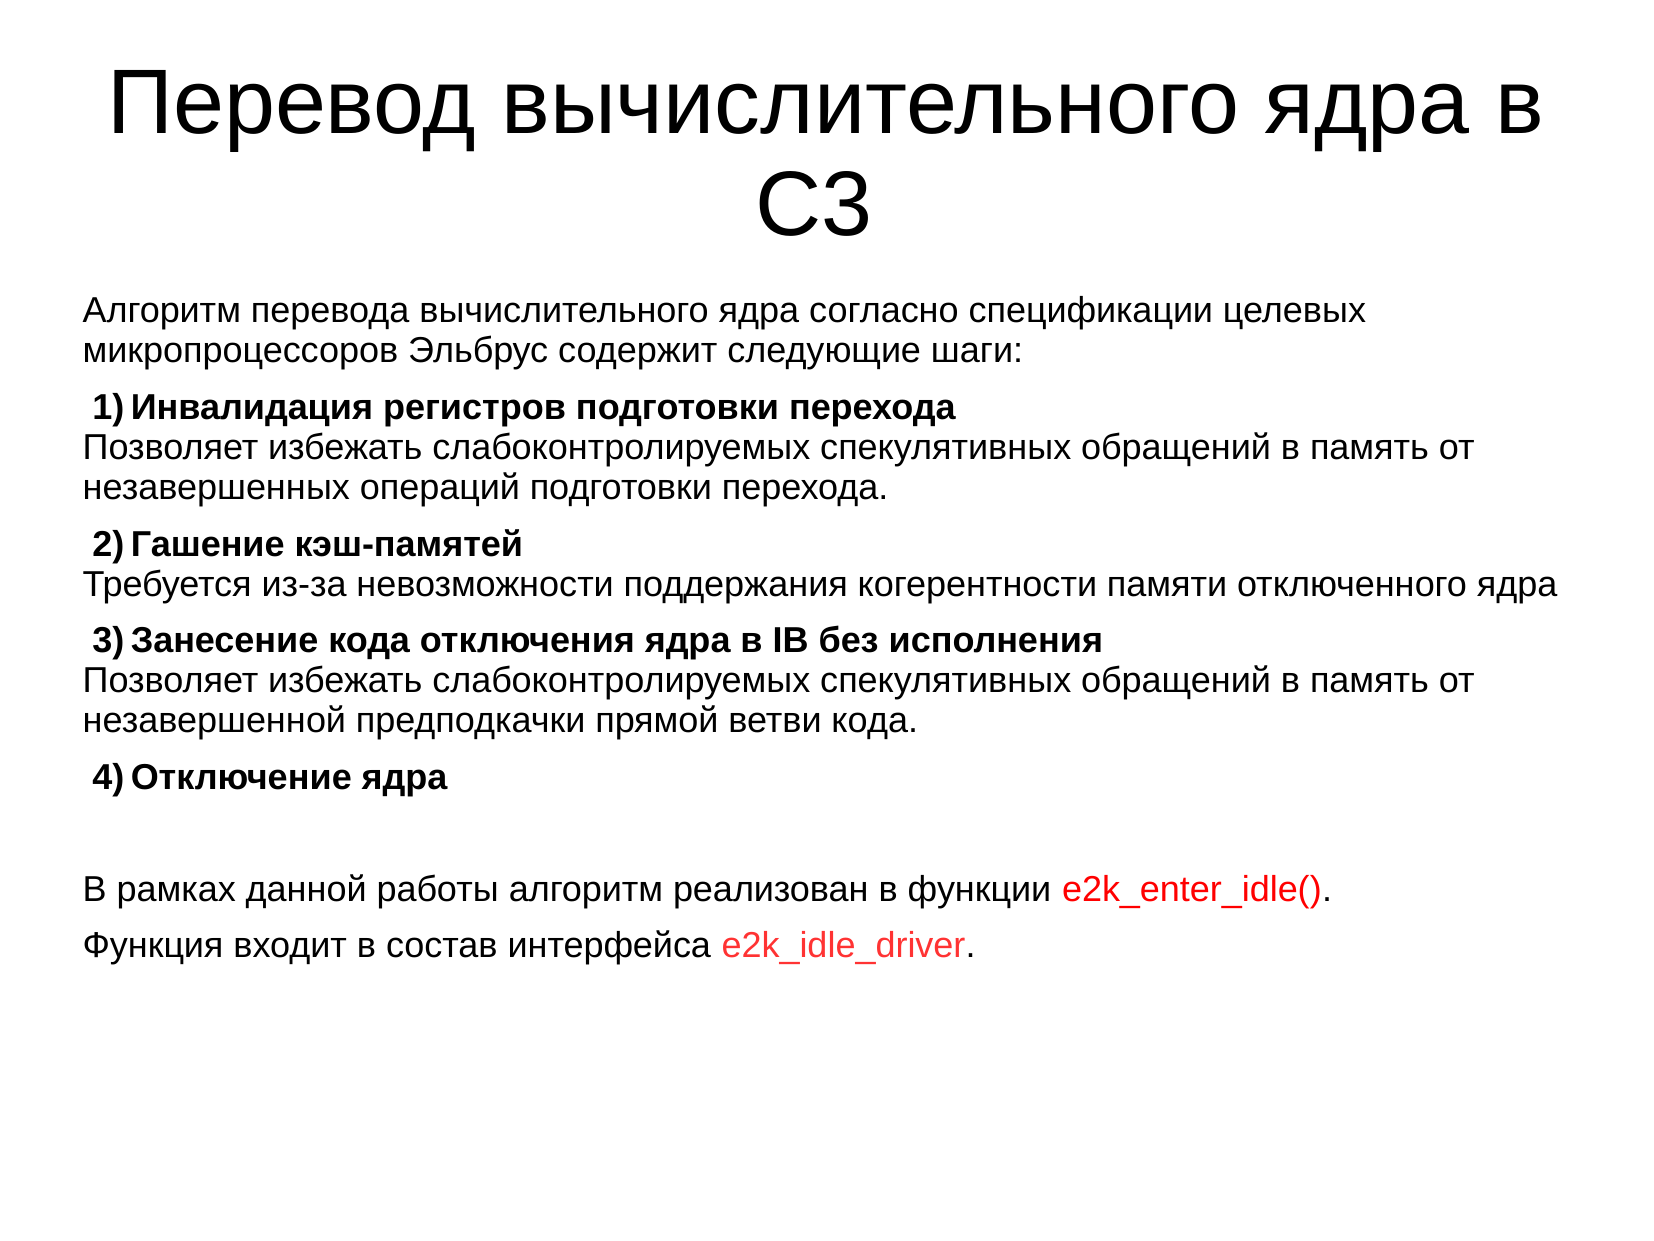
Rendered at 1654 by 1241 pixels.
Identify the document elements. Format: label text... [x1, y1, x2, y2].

title Перевод вычислительного ядра в С3 [82, 49, 1571, 257]
list Алгоритм перевода вычислительного ядра согласно спецификации целевых микропроцессоров Эльбрус содержит следующие шаги: Инвалидация регистров подготовки перехода Позволяет избежать слабоконтролируемых спекулятивных обращений в память от незавершенных операций подготовки перехода. Гашение кэш-памятей Требуется из-за невозможности поддержания когерентности памяти отключенного ядра Занесение кода отключения ядра в IB без исполнения Позволяет избежать слабоконтролируемых спекулятивных обращений в память от незавершенной предподкачки прямой ветви кода. Отключение ядра В рамках данной работы алгоритм реализован в функции e2k_enter_idle(). Функция входит в состав интерфейса e2k_idle_driver. [82, 290, 1571, 1010]
